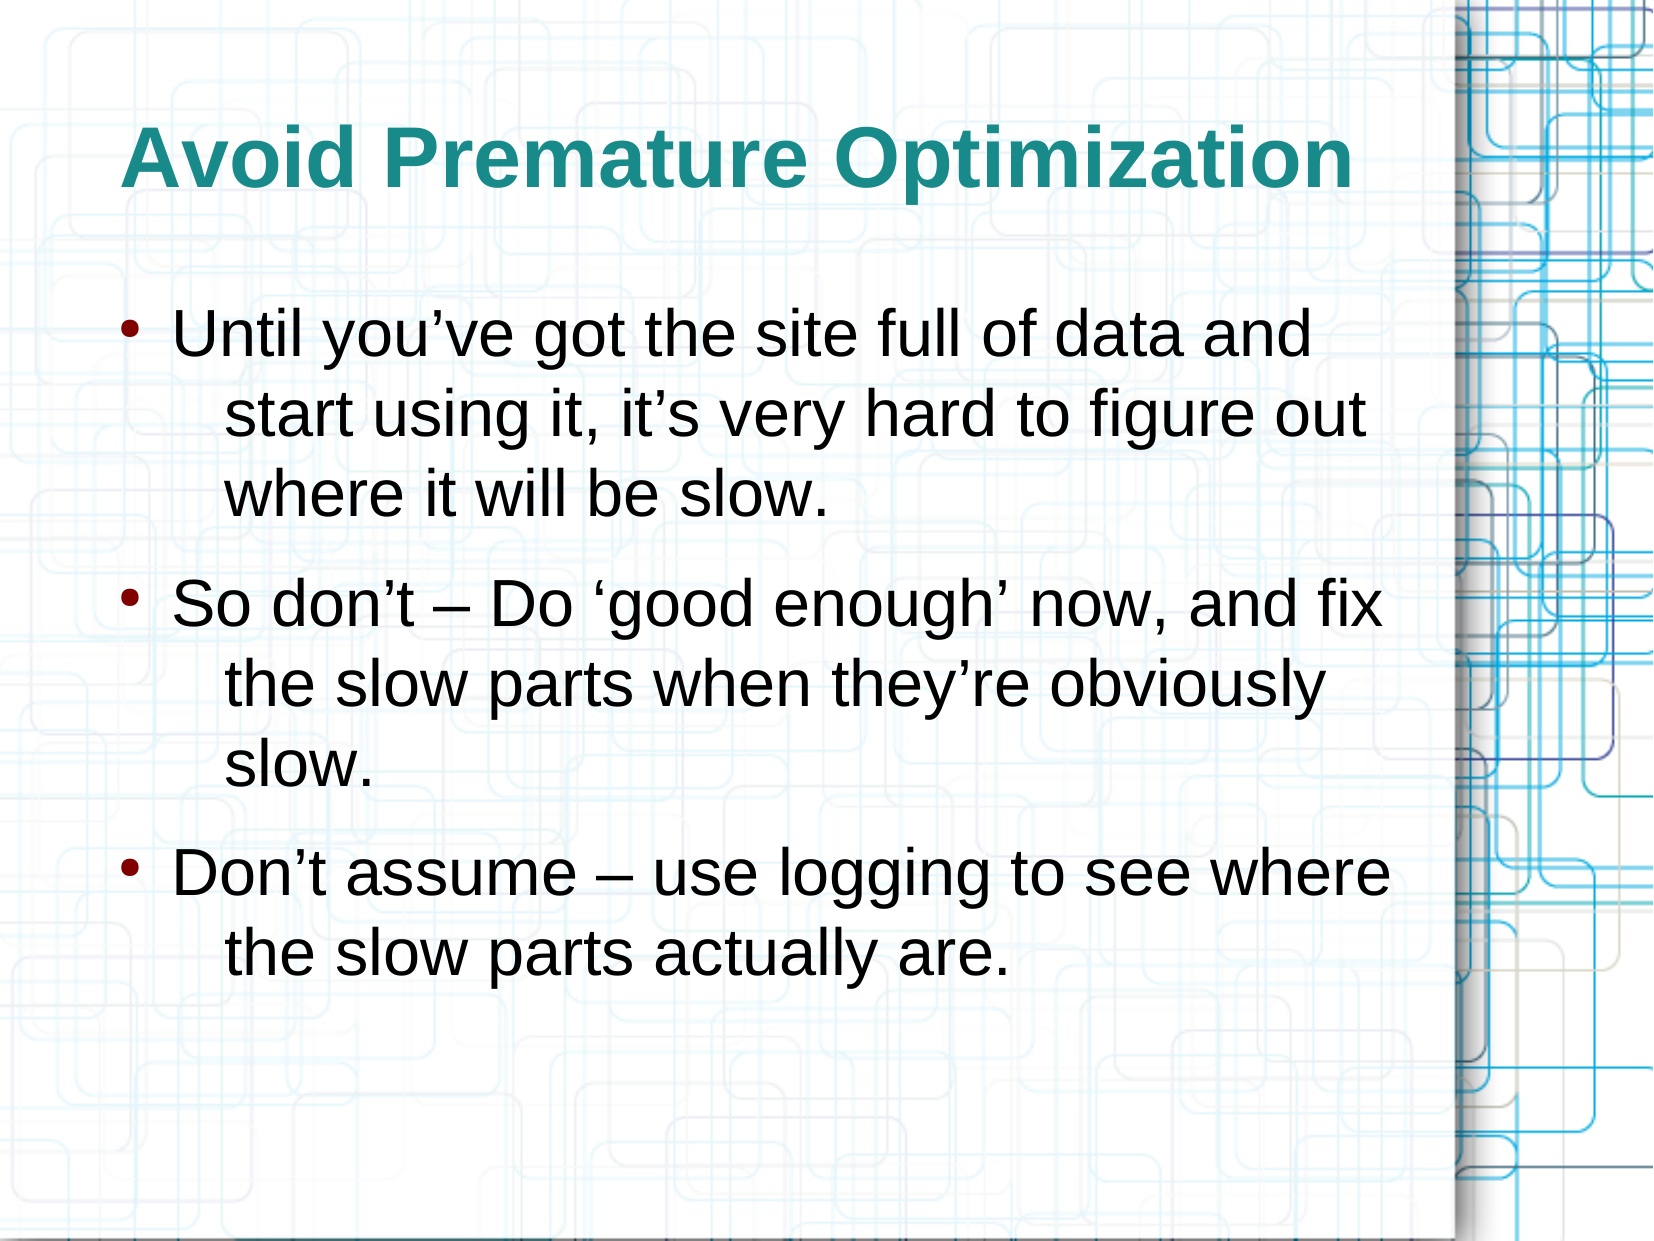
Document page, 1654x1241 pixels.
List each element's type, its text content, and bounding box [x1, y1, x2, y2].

title Avoid Premature Optimization [58, 49, 1417, 257]
list Until you’ve got the site full of data and start using it, it’s very hard to figure out where it will be slow. So don’t – Do ‘good enough’ now, and fix the slow parts when they’re obviously slow. Don’t assume – use logging to see where the slow parts actually are. [82, 290, 1417, 1109]
picture [0, 0, 1654, 1241]
